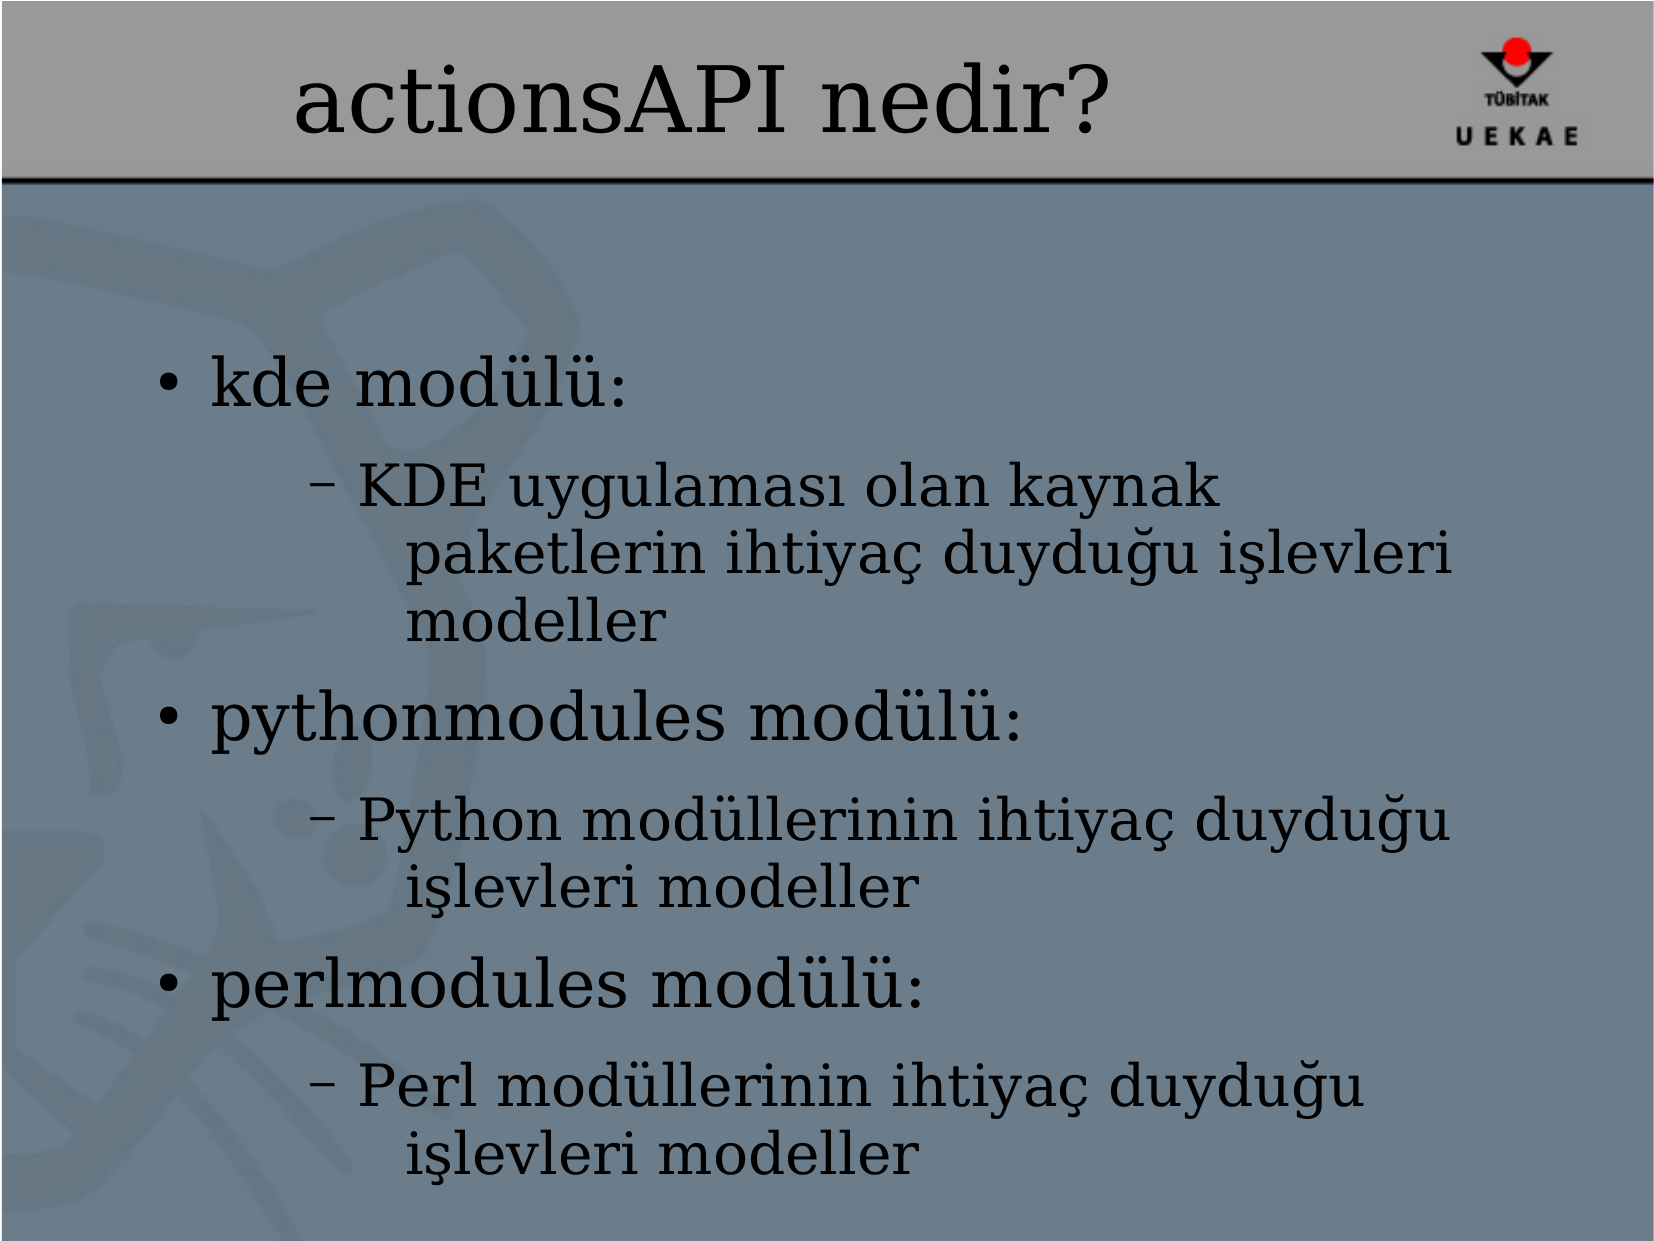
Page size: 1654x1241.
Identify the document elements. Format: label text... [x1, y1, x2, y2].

picture [1, 1, 1654, 1241]
title actionsAPI nedir? [0, 0, 1410, 204]
list kde modülü: KDE uygulaması olan kaynak paketlerin ihtiyaç duyduğu işlevleri modeller pythonmodules modülü: Python modüllerinin ihtiyaç duyduğu işlevleri modeller perlmodules modülü: Perl modüllerinin ihtiyaç duyduğu işlevleri modeller [121, 344, 1534, 1127]
